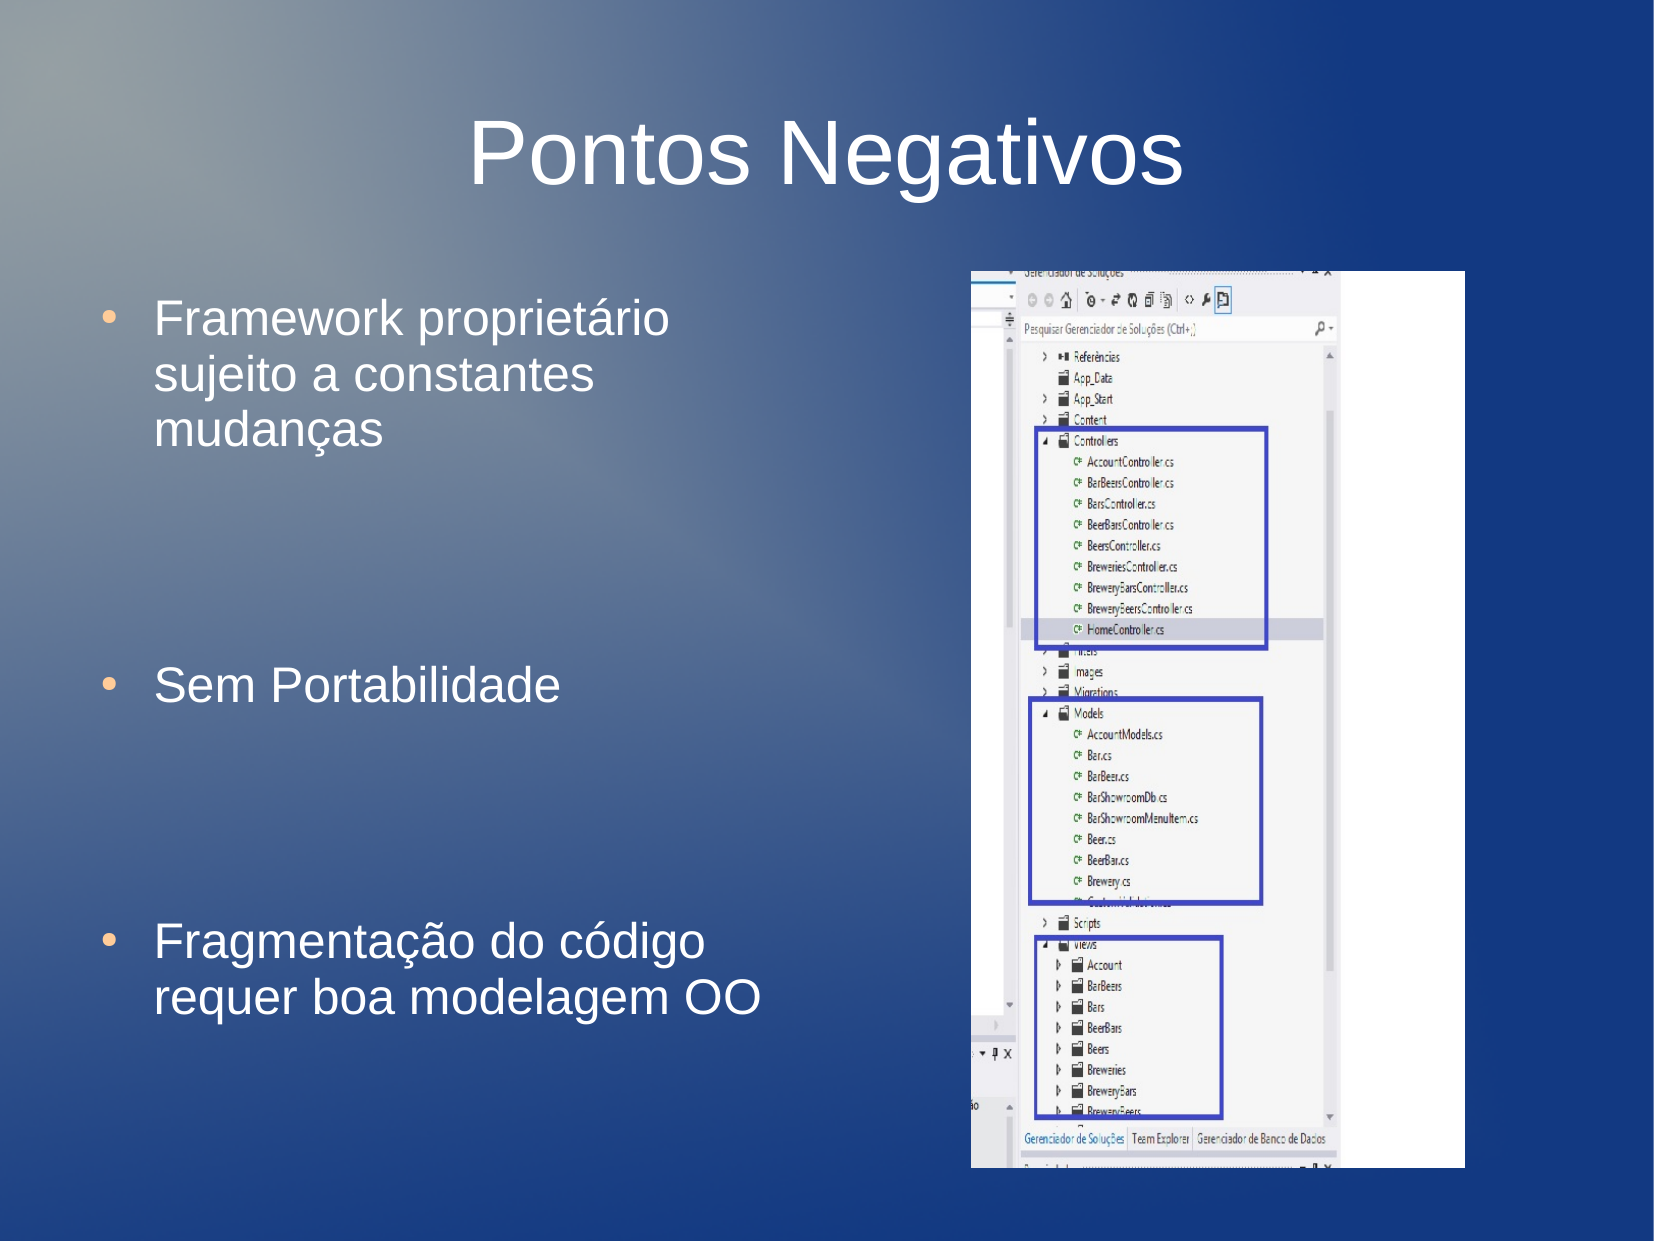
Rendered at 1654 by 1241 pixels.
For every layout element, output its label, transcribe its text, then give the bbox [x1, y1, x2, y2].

list Framework proprietário sujeito a constantes mudanças Sem Portabilidade Fragmentação do código requer boa modelagem OO [82, 290, 827, 1109]
picture [0, 0, 1654, 1241]
title Pontos Negativos [82, 49, 1571, 257]
